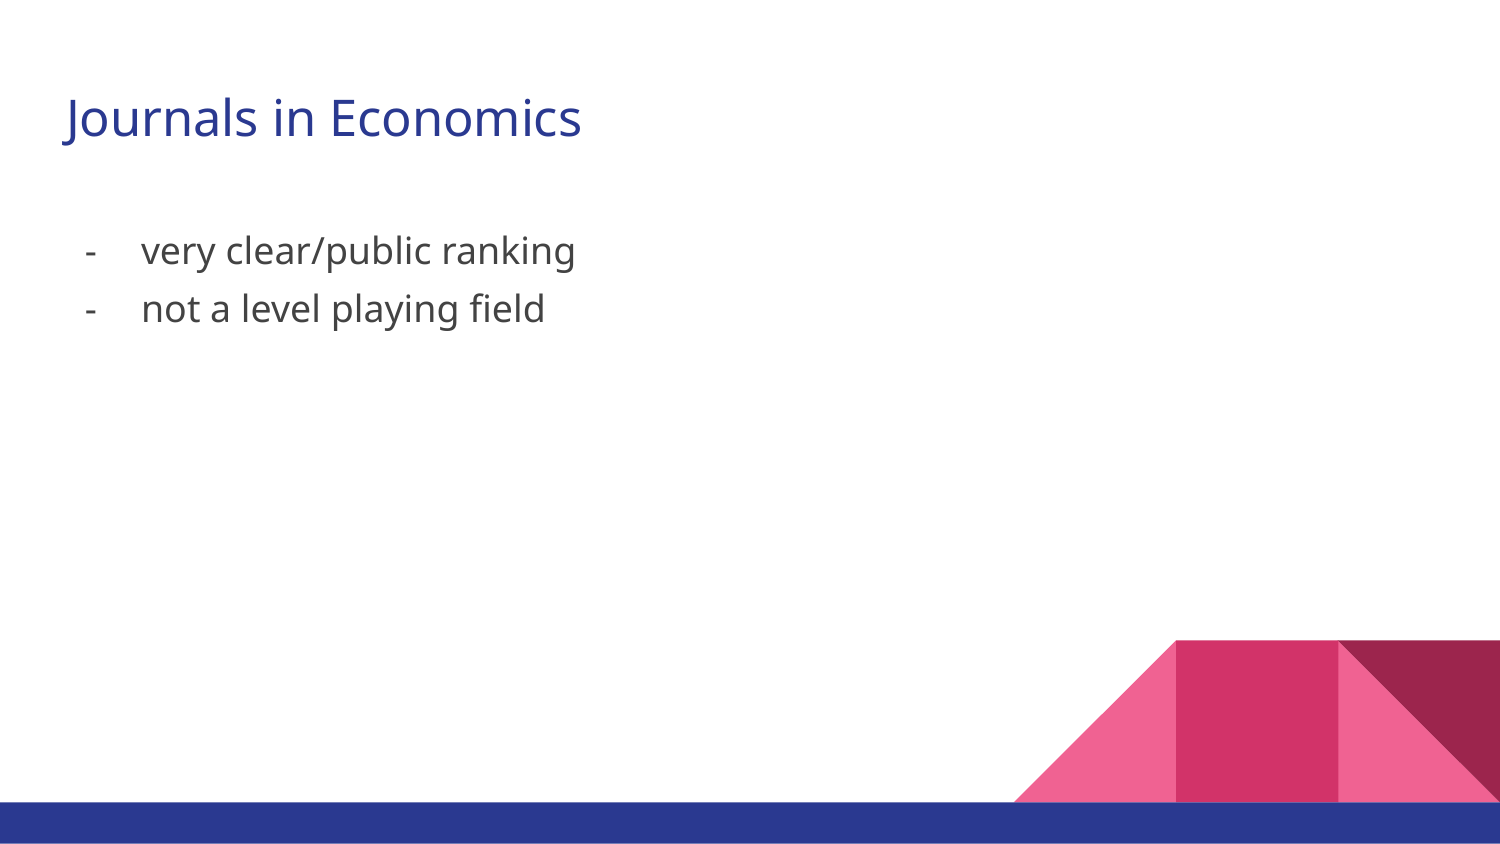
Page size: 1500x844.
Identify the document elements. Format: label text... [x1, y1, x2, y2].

title Journals in Economics [51, 67, 1449, 167]
list very clear/public ranking not a level playing field [51, 201, 1449, 750]
